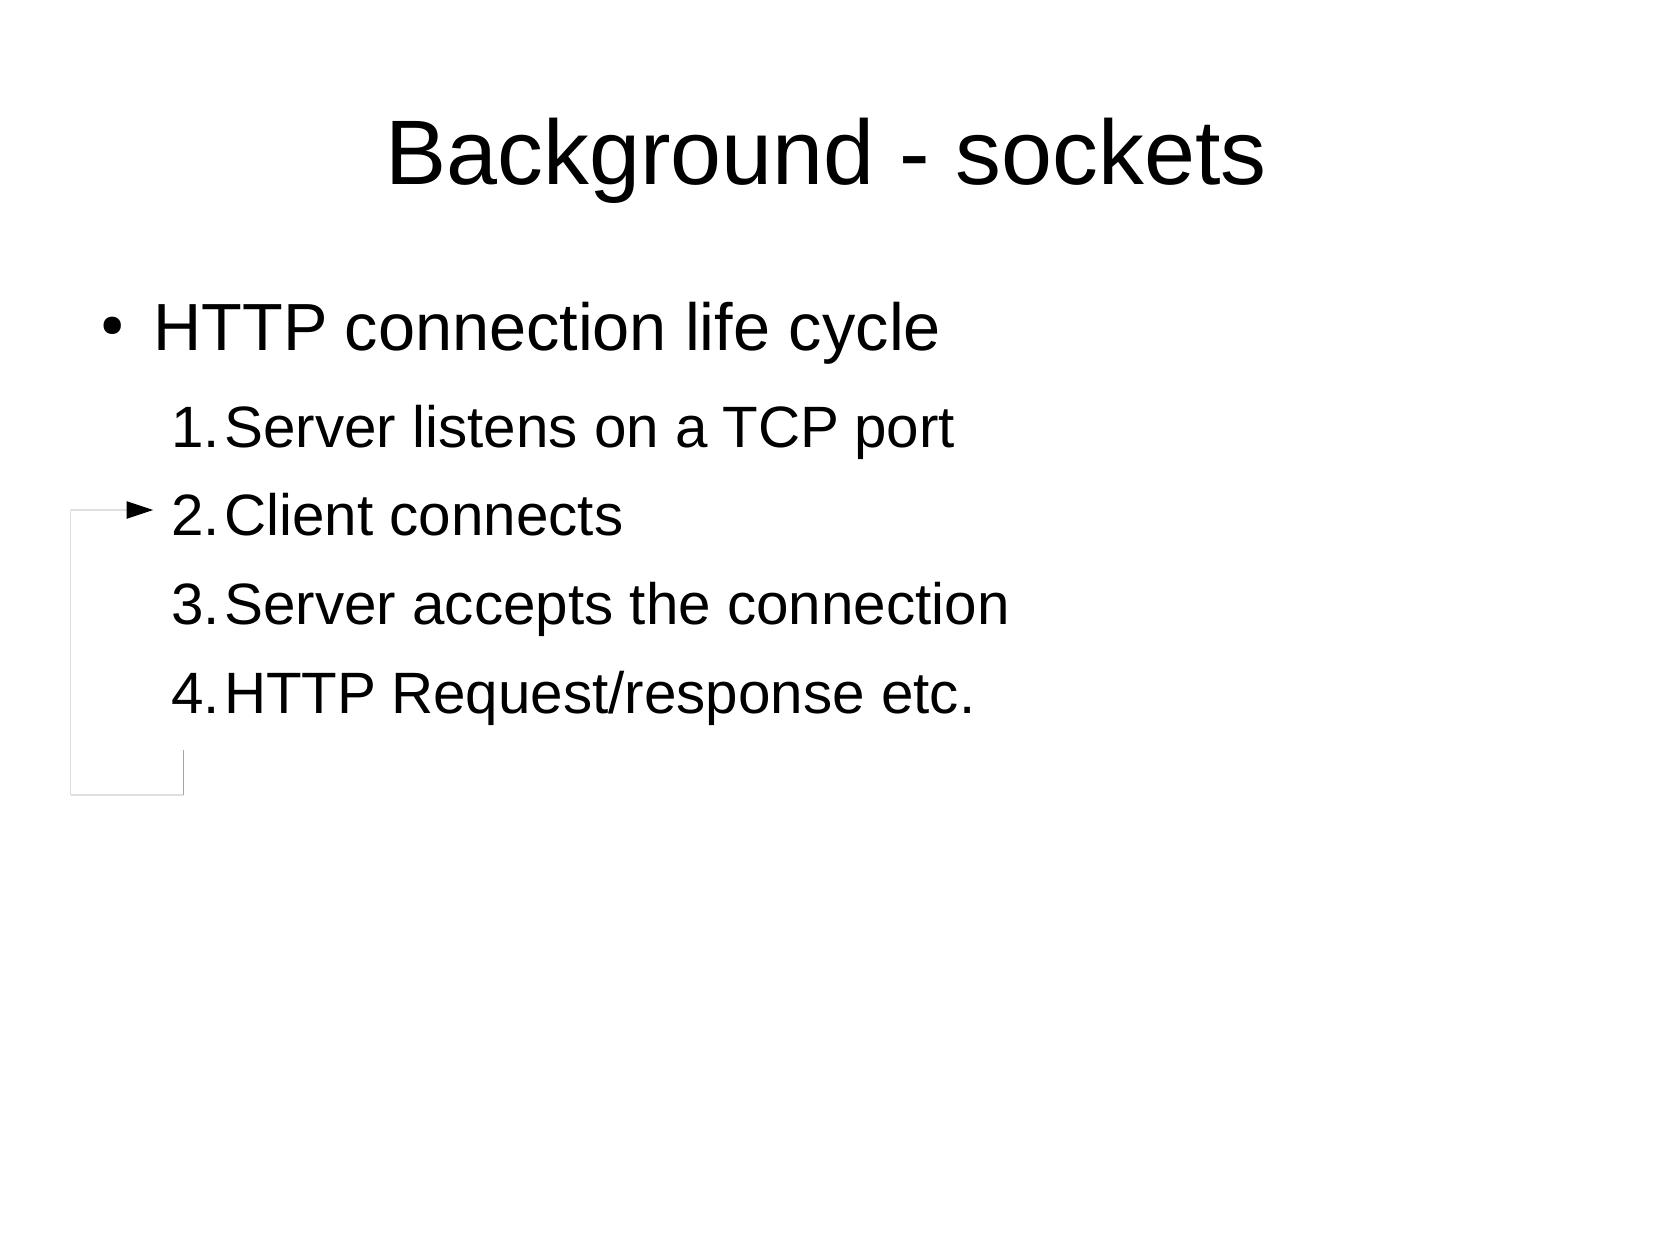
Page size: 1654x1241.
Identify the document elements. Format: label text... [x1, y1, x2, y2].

title Background - sockets [82, 49, 1571, 257]
list HTTP connection life cycle Server listens on a TCP port Client connects Server accepts the connection HTTP Request/response etc. [82, 290, 1571, 1109]
